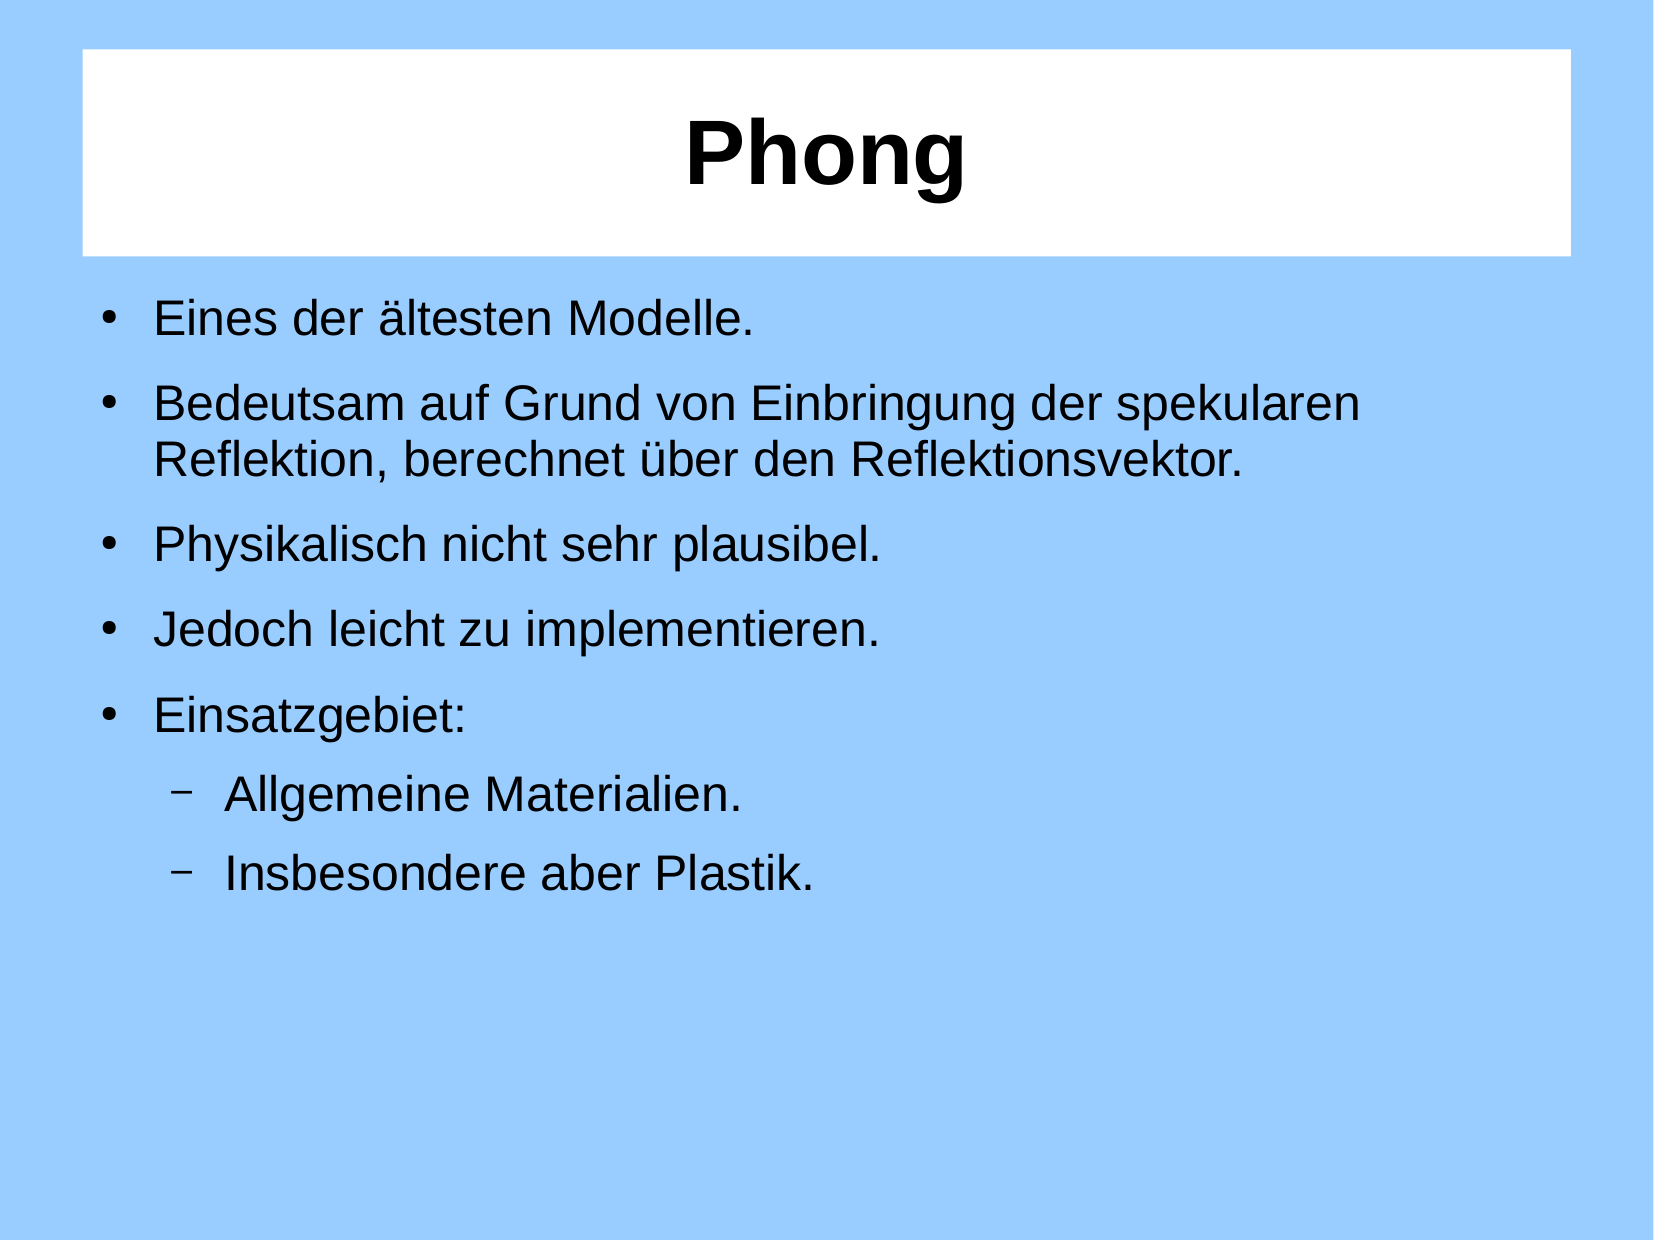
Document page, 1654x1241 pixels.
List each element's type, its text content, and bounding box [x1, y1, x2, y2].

title Phong [82, 49, 1571, 257]
list Eines der ältesten Modelle. Bedeutsam auf Grund von Einbringung der spekularen Reflektion, berechnet über den Reflektionsvektor. Physikalisch nicht sehr plausibel. Jedoch leicht zu implementieren. Einsatzgebiet: Allgemeine Materialien. Insbesondere aber Plastik. [82, 290, 1571, 1170]
